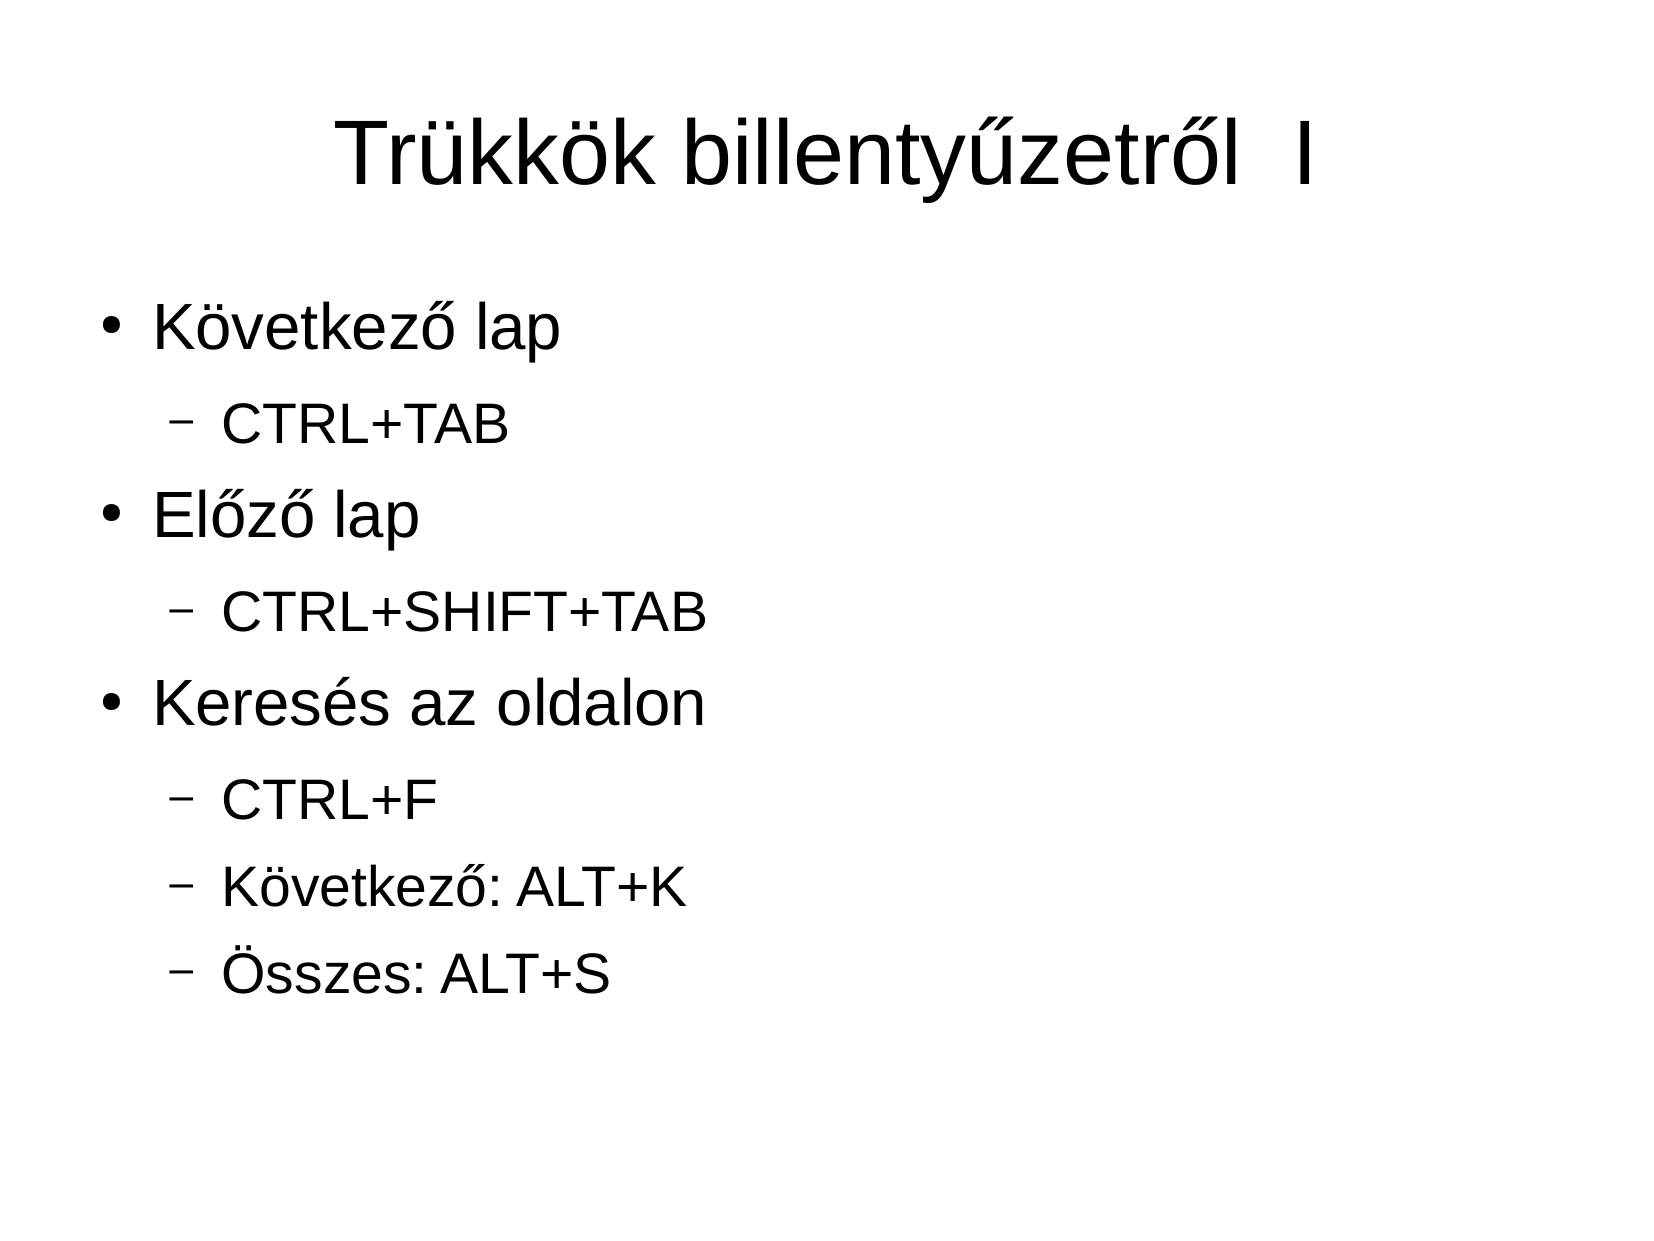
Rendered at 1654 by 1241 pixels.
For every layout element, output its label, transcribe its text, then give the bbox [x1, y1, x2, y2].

list Következő lap CTRL+TAB Előző lap CTRL+SHIFT+TAB Keresés az oldalon CTRL+F Következő: ALT+K Összes: ALT+S [82, 290, 1538, 1010]
title Trükkök billentyűzetről I [82, 49, 1571, 257]
